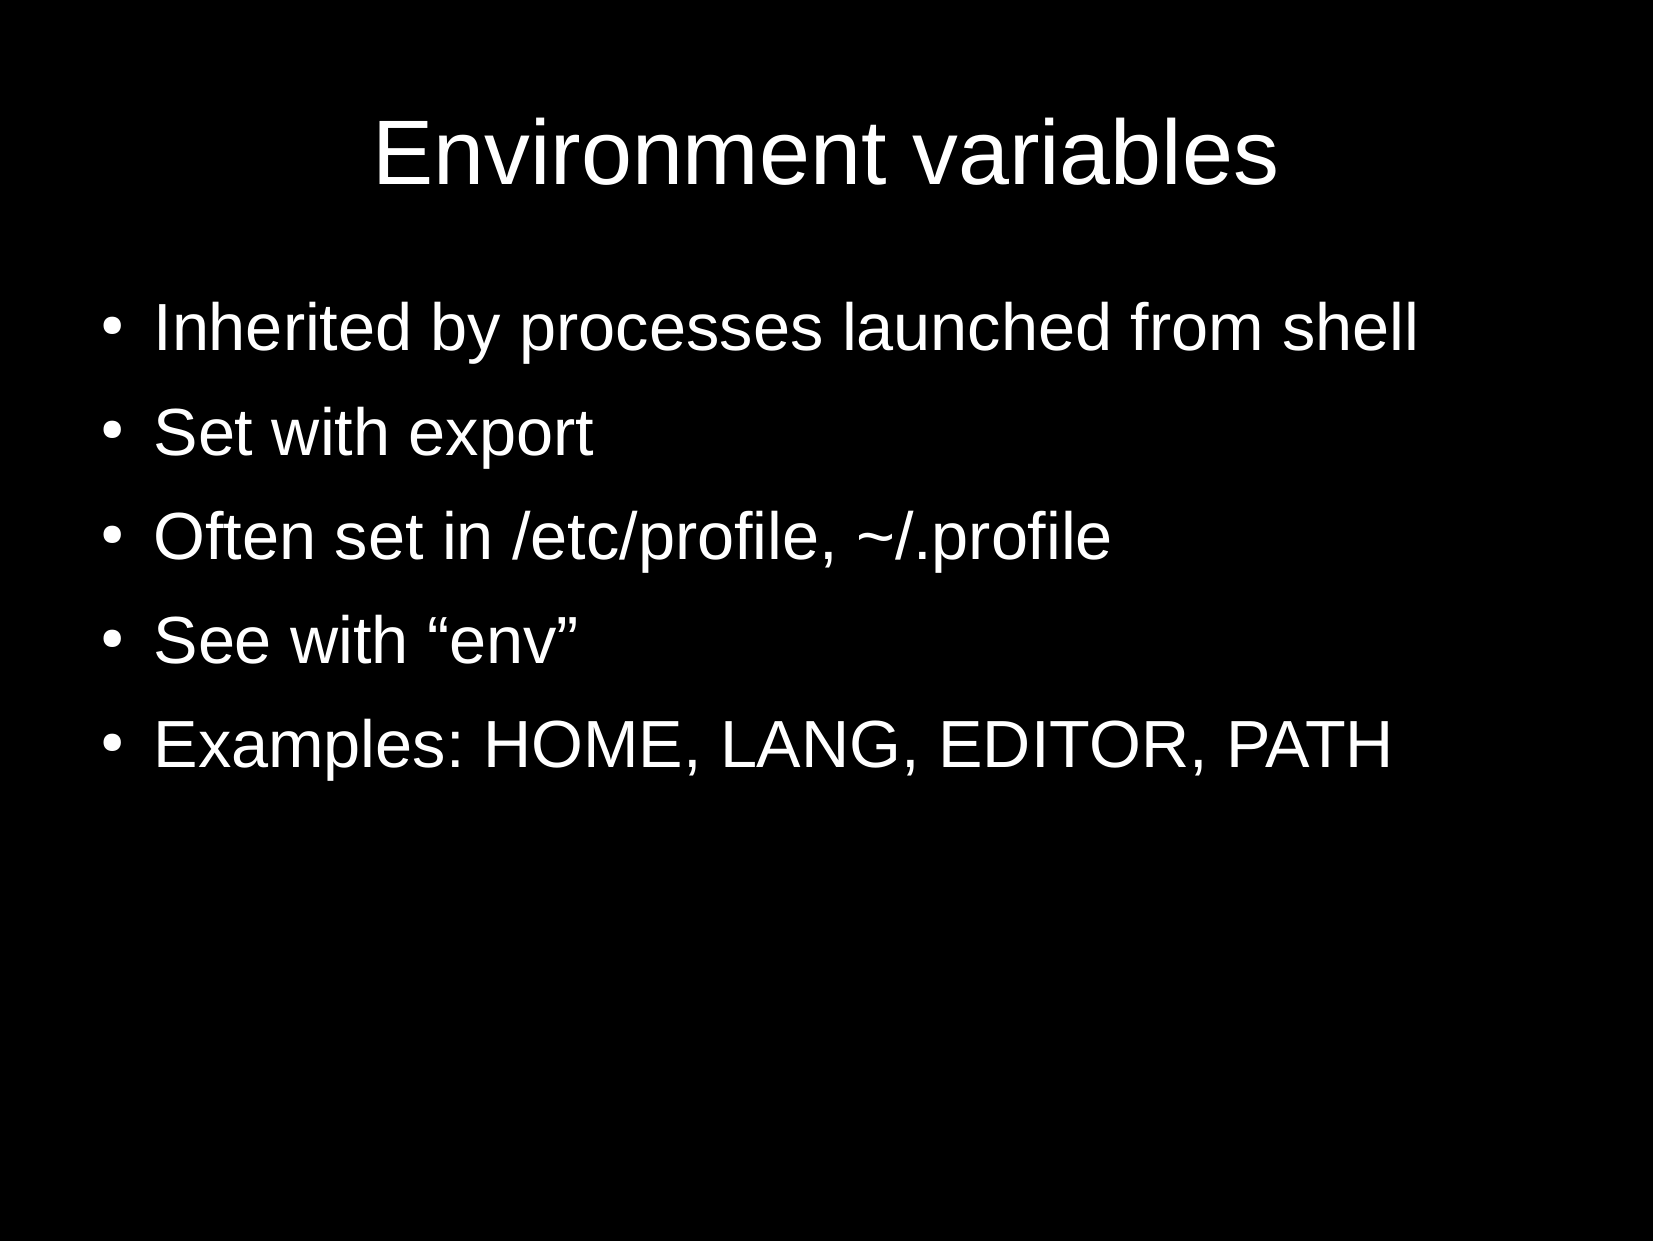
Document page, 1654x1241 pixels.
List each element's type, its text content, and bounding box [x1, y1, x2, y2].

list Inherited by processes launched from shell Set with export Often set in /etc/profile, ~/.profile See with “env” Examples: HOME, LANG, EDITOR, PATH [82, 290, 1538, 1010]
title Environment variables [82, 49, 1571, 257]
